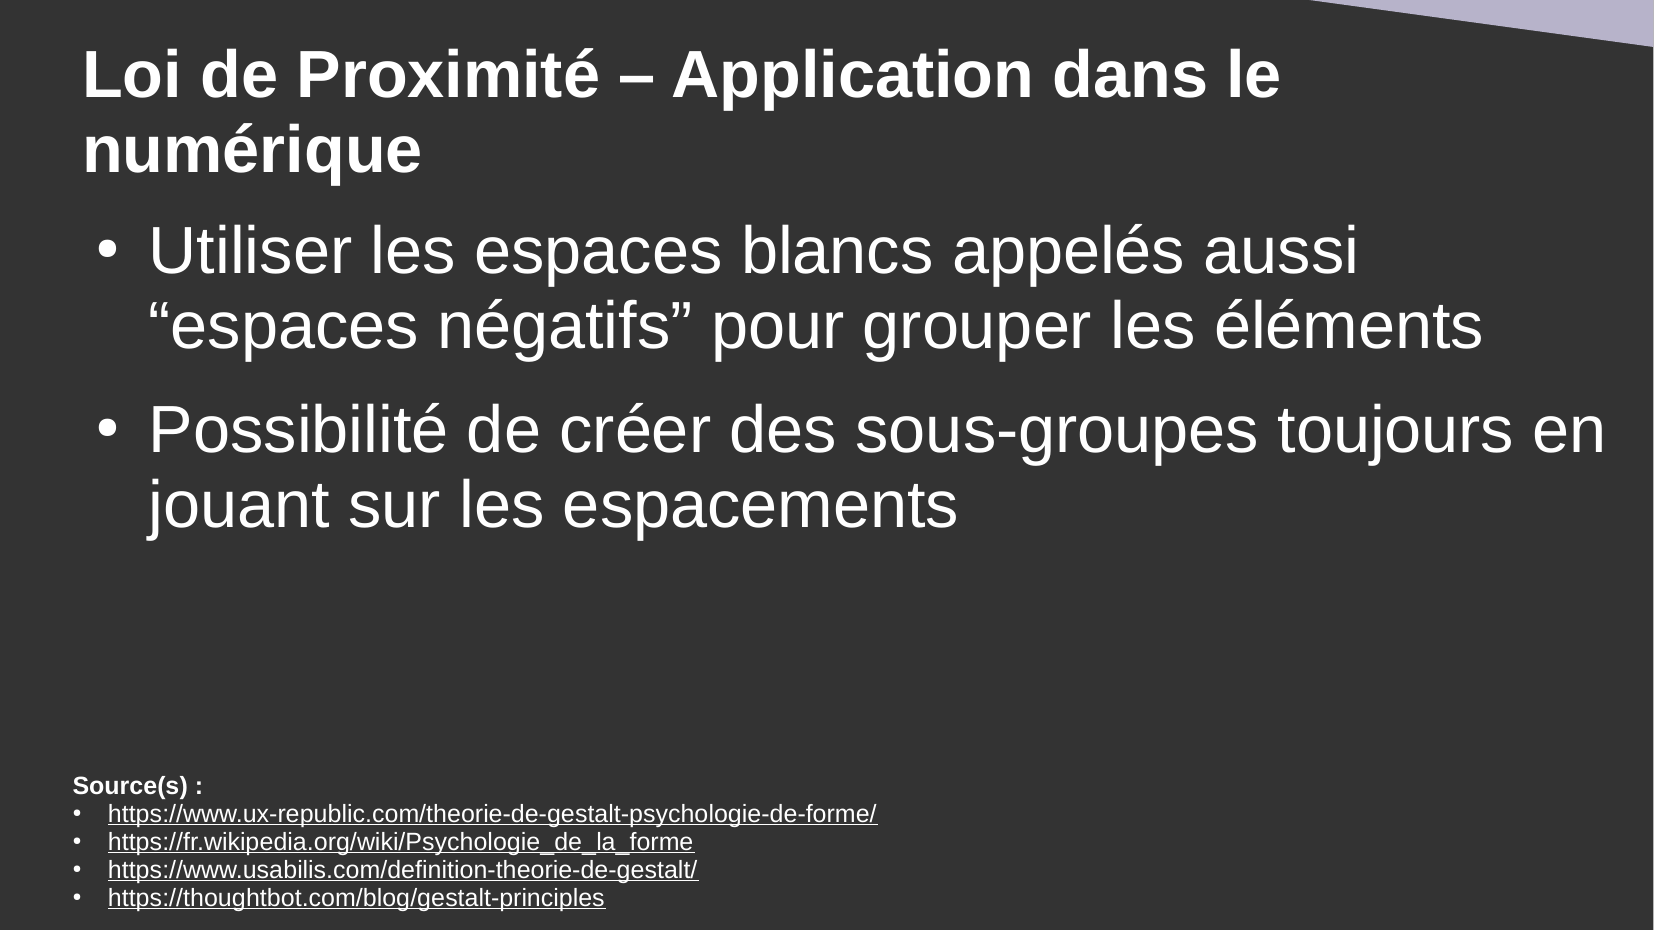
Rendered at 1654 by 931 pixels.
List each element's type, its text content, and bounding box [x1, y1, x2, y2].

text_box Source(s) : https://www.ux-republic.com/theorie-de-gestalt-psychologie-de-forme/ https://fr.wikipedia.org/wiki/Psychologie_de_la_forme https://www.usabilis.com/definition-theorie-de-gestalt/ https://thoughtbot.com/blog/gestalt-principles [57, 764, 1543, 919]
text_box [1309, 0, 1654, 48]
title Loi de Proximité – Application dans le numérique [82, 37, 1571, 187]
list Utiliser les espaces blancs appelés aussi “espaces négatifs” pour grouper les éléments Possibilité de créer des sous-groupes toujours en jouant sur les espacements [77, 213, 1617, 882]
